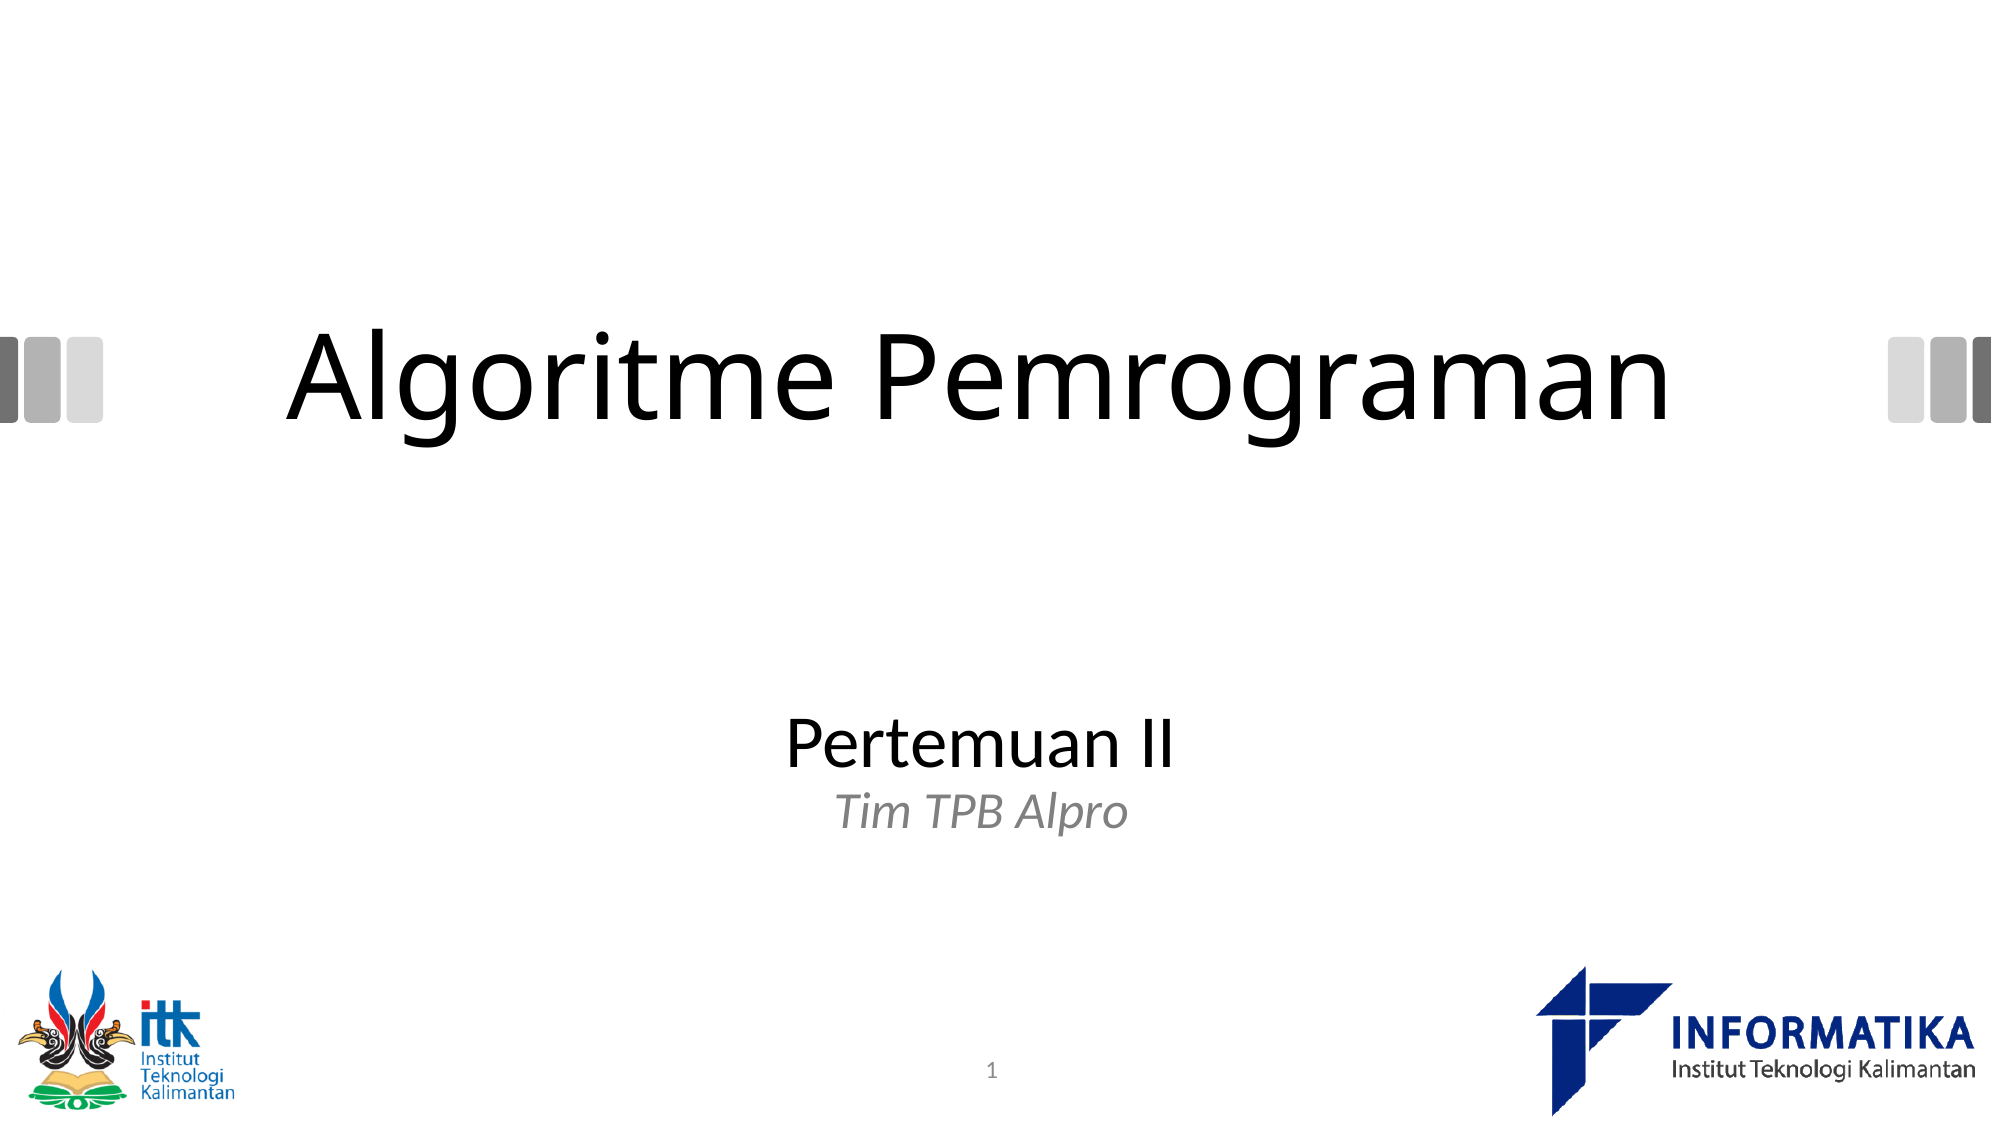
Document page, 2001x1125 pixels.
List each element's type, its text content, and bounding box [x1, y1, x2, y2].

slide_number <number> [823, 1043, 1161, 1094]
picture [1534, 965, 1976, 1118]
subtitle Pertemuan II Tim TPB Alpro [531, 695, 1432, 958]
picture [0, 935, 253, 1125]
title Algoritme Pemrograman [40, 259, 1922, 503]
